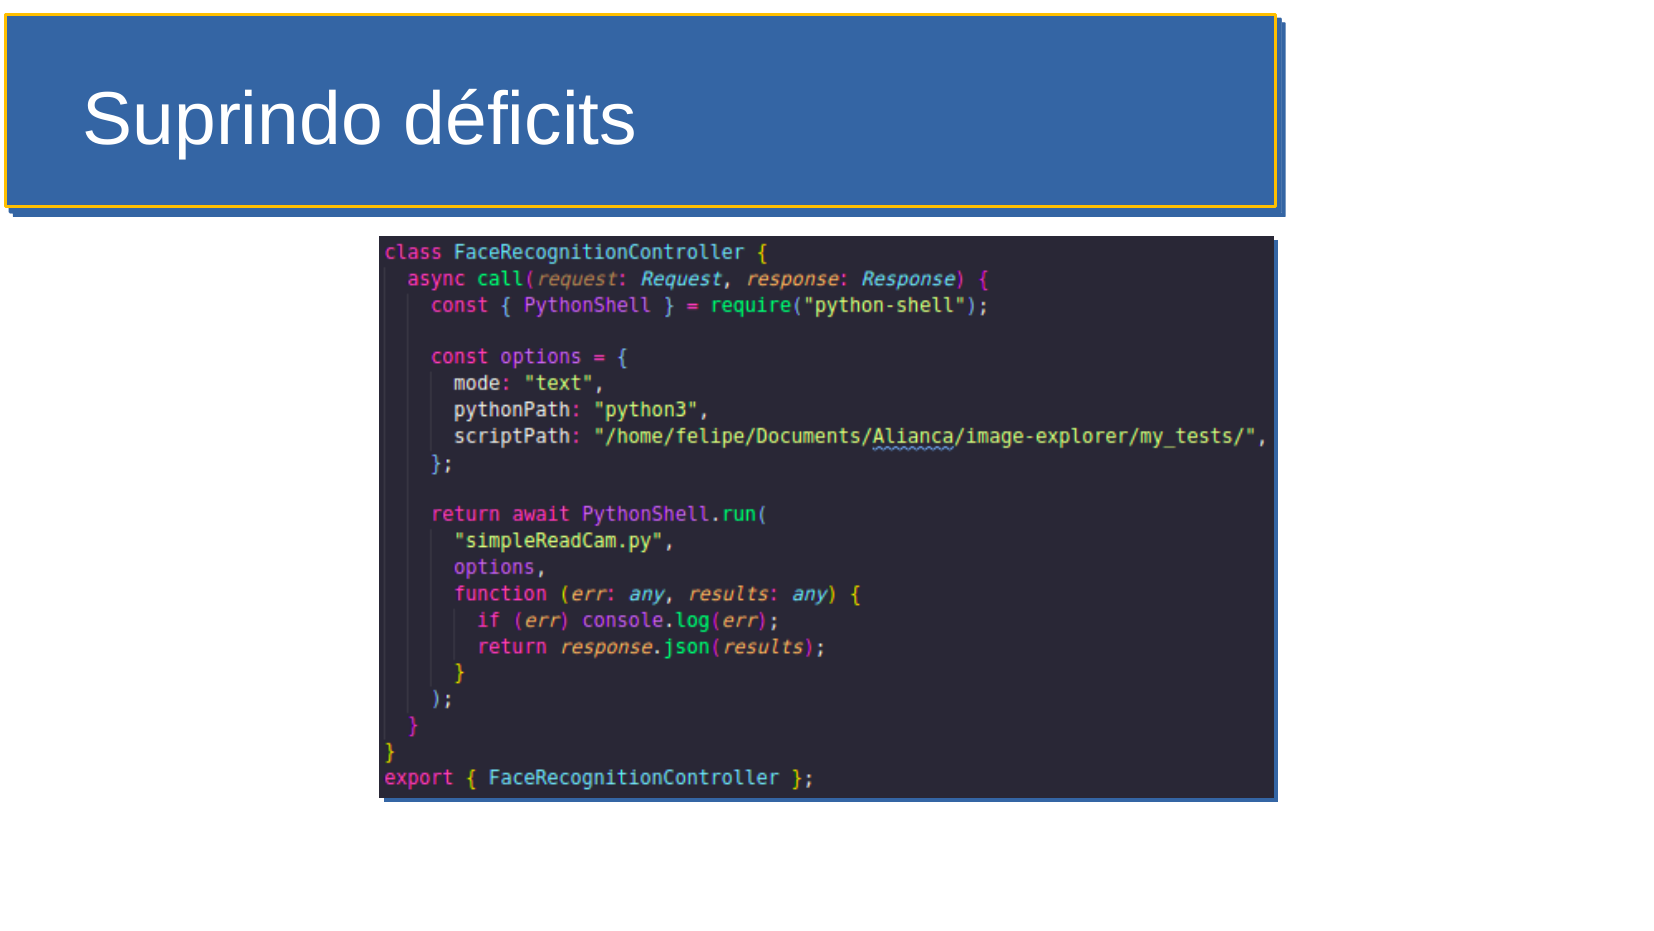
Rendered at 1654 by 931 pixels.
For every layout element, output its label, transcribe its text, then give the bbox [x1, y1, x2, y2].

title Suprindo déficits [82, 44, 1235, 192]
picture [379, 236, 1274, 798]
